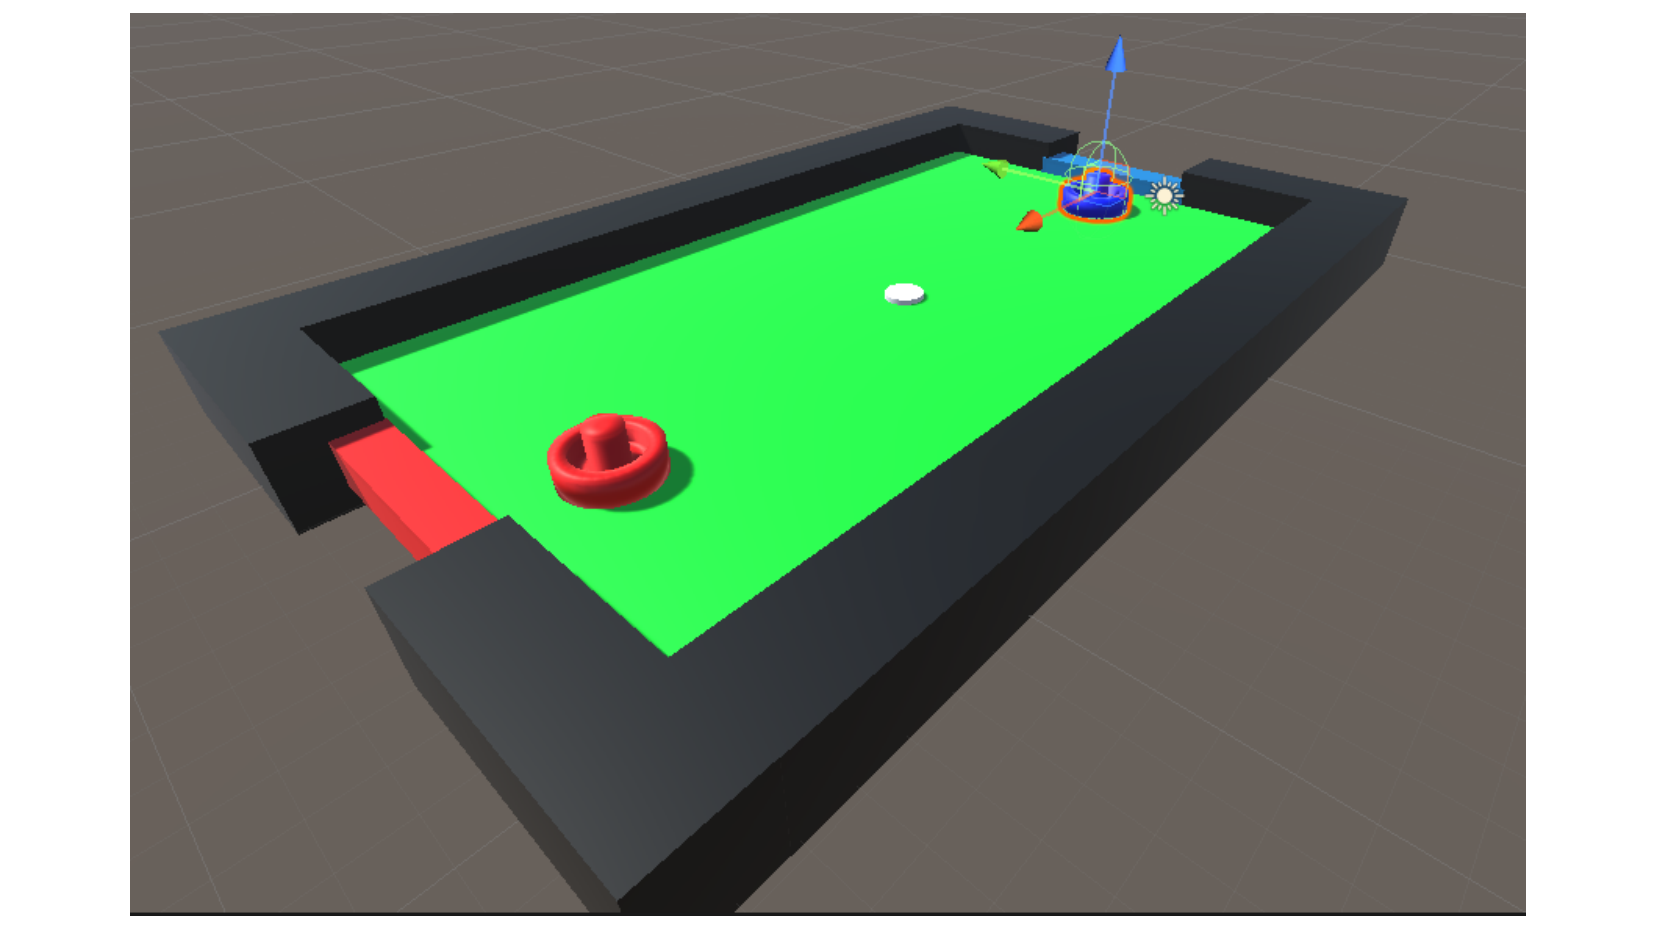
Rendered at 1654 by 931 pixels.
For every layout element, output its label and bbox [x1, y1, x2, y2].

picture [130, 13, 1526, 916]
